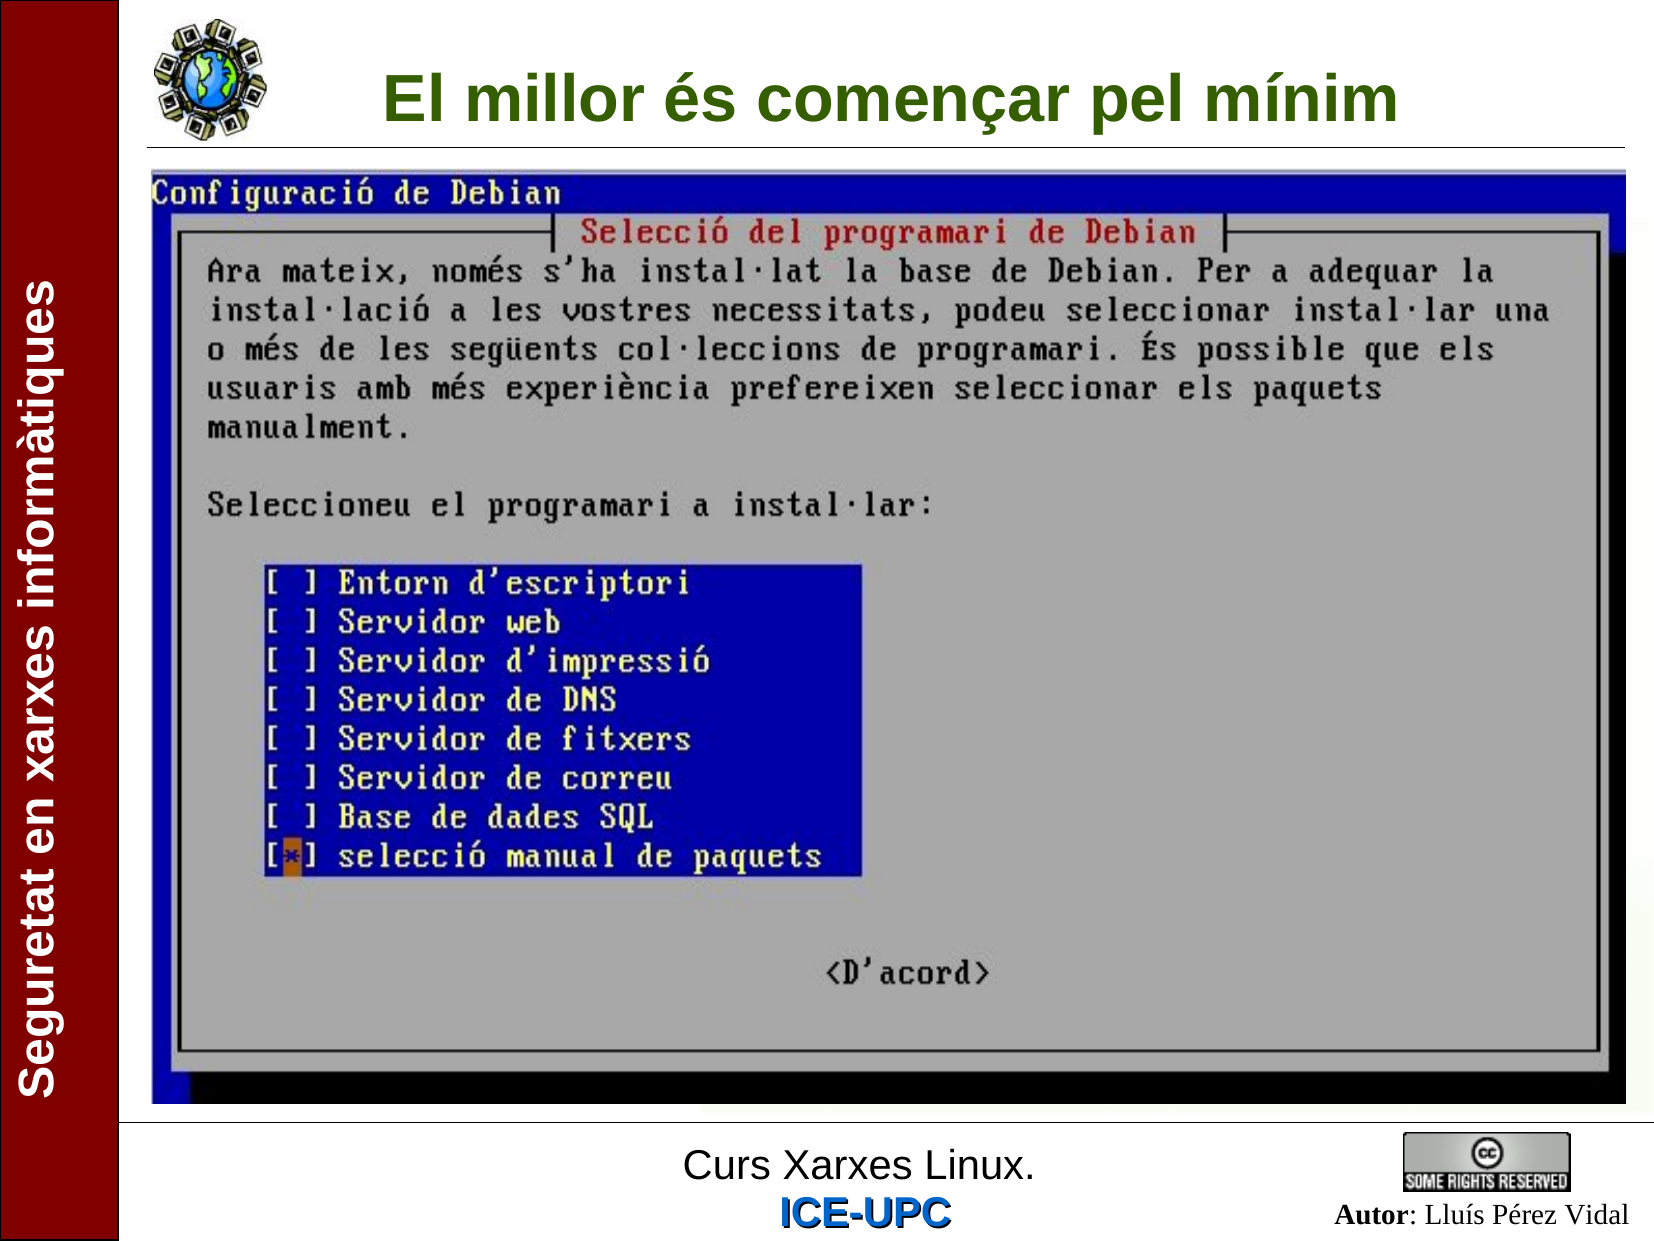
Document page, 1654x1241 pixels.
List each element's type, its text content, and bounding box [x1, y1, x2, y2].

picture [154, 19, 268, 49]
list Croquis d'arquitectura mostrant les 3 zones [141, 242, 151, 1093]
picture [151, 168, 1654, 1113]
title El millor és començar pel mínim [129, 49, 1619, 148]
picture [1403, 1132, 1571, 1192]
